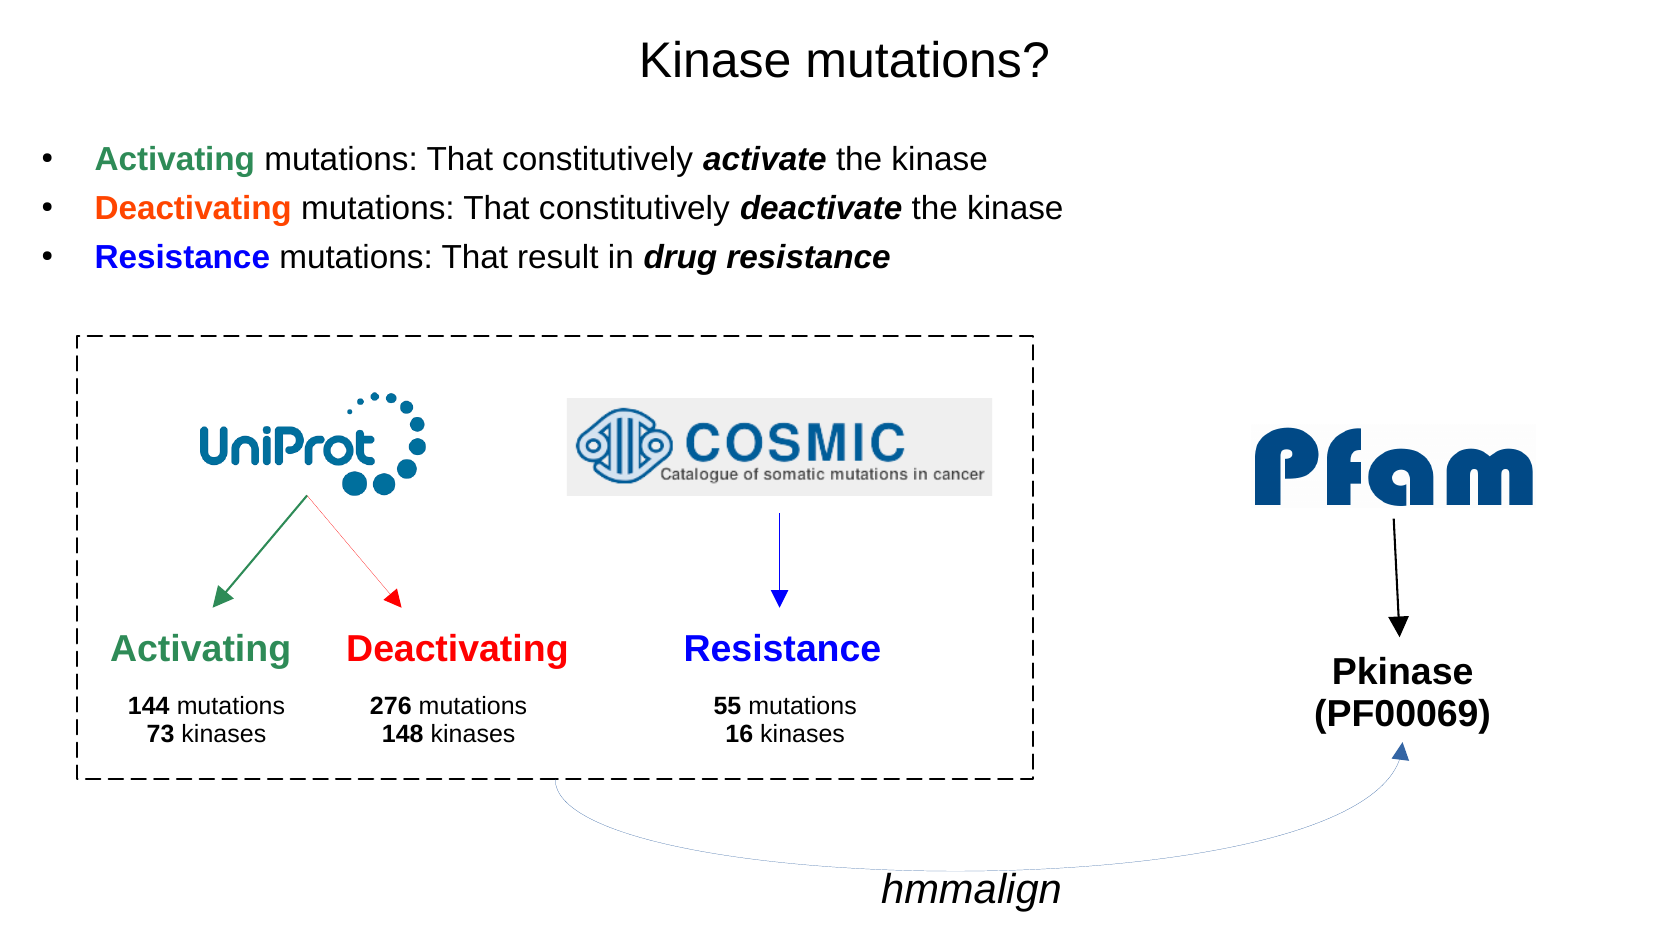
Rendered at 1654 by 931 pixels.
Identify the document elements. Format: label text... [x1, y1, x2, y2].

text_box 55 mutations 16 kinases [673, 684, 898, 756]
text_box 144 mutations 73 kinases [94, 684, 319, 756]
text_box Deactivating [318, 619, 597, 679]
list Activating mutations: That constitutively activate the kinase Deactivating mutations: That constitutively deactivate the kinase Resistance mutations: That result in drug resistance [23, 140, 1536, 290]
picture [566, 398, 993, 496]
text_box Resistance [643, 619, 922, 679]
text_box hmmalign [832, 858, 1111, 920]
text_box Pkinase (PF00069) [1263, 643, 1542, 743]
title Kinase mutations? [165, 32, 1524, 89]
picture [1251, 424, 1536, 508]
text_box Activating [88, 619, 313, 679]
text_box 276 mutations 148 kinases [336, 684, 562, 756]
picture [200, 392, 426, 496]
